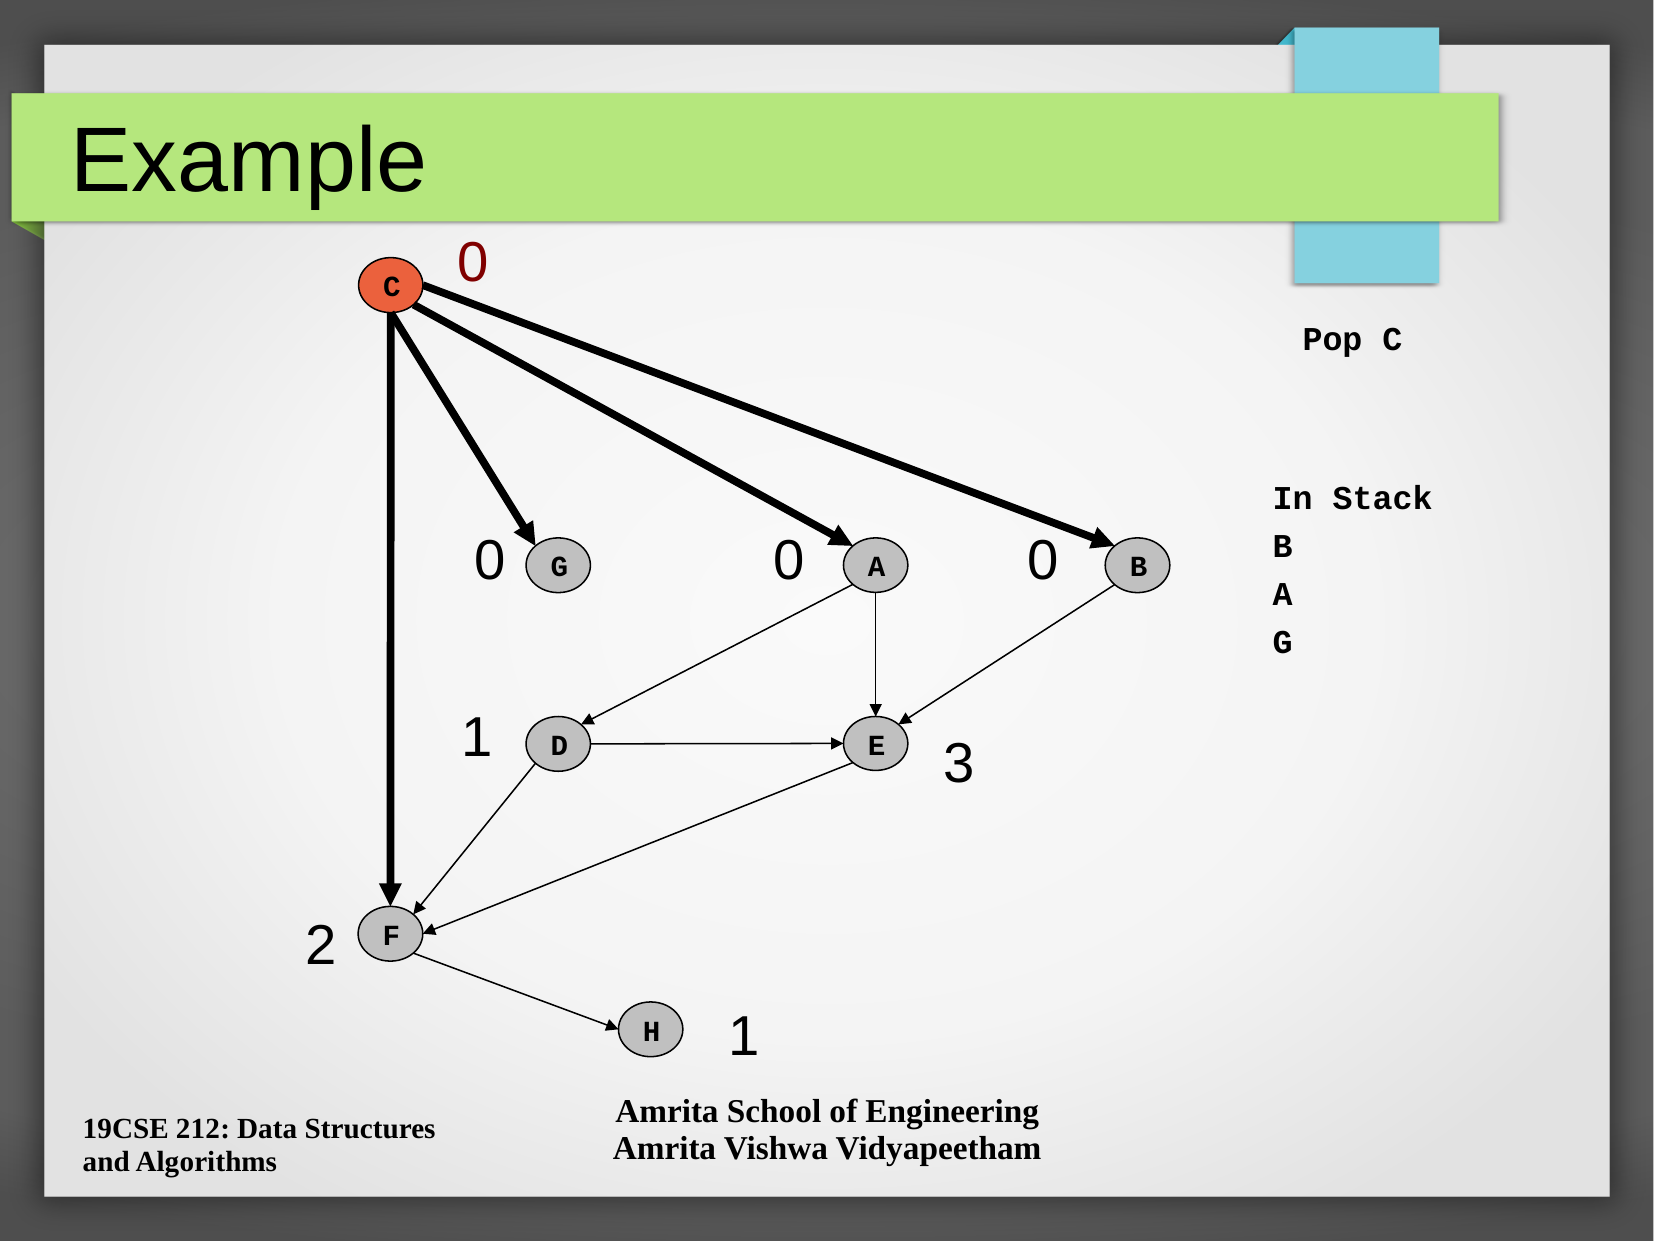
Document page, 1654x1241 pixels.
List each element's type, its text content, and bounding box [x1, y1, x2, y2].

text_box E [843, 716, 908, 771]
text_box 0 [1013, 516, 1081, 600]
text_box In Stack B A G [1257, 460, 1448, 668]
text_box A [843, 537, 908, 593]
picture [0, 0, 1654, 1241]
text_box 1 [713, 991, 782, 1076]
title Example [70, 106, 1229, 213]
text_box 2 [290, 900, 359, 985]
text_box B [1105, 537, 1170, 593]
text_box F [359, 906, 423, 962]
text_box H [618, 1001, 683, 1057]
text_box G [528, 537, 591, 593]
text_box D [526, 716, 591, 772]
text_box C [358, 257, 423, 313]
text_box 1 [446, 692, 515, 776]
text_box 3 [928, 718, 997, 803]
text_box Pop C [1287, 301, 1418, 365]
text_box 0 [459, 516, 528, 600]
text_box 0 [443, 217, 511, 302]
text_box 0 [759, 516, 827, 600]
